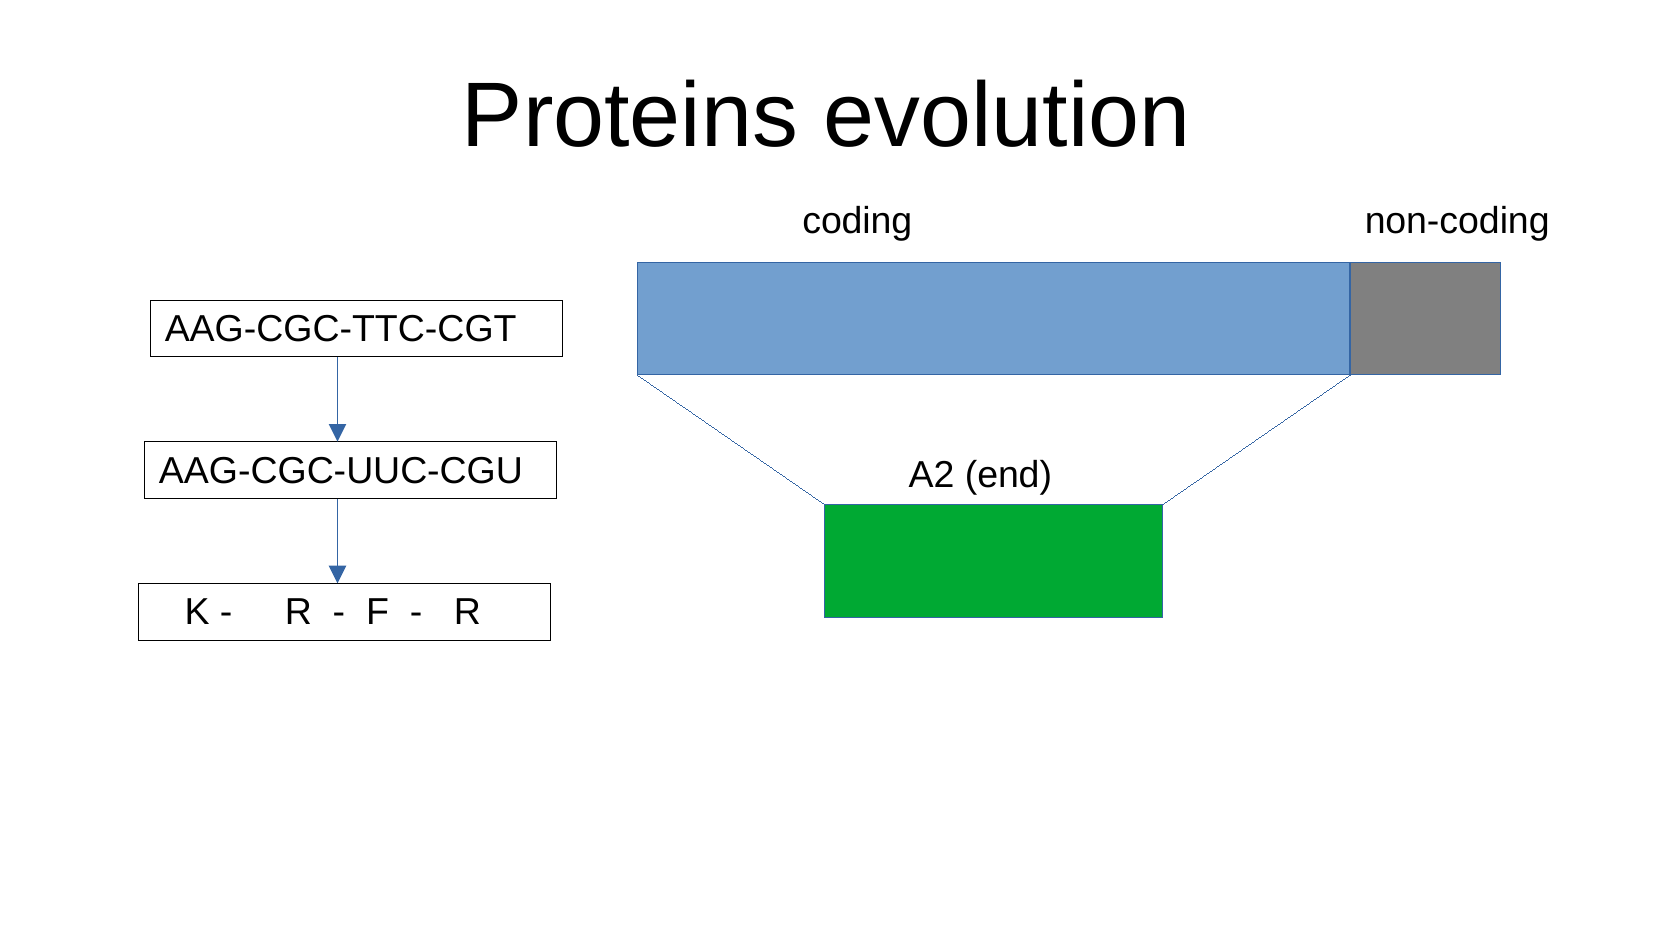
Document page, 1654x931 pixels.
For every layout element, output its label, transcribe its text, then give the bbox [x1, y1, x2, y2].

text_box coding [787, 192, 1013, 250]
text_box AAG-CGC-TTC-CGT [150, 300, 563, 357]
text_box A2 (end) [893, 446, 1119, 504]
text_box AAG-CGC-UUC-CGU [144, 441, 557, 499]
text_box K - R - F - R [138, 583, 551, 641]
title Proteins evolution [82, 37, 1571, 193]
text_box [824, 504, 1163, 618]
text_box non-coding [1350, 192, 1576, 250]
text_box [637, 262, 1501, 375]
